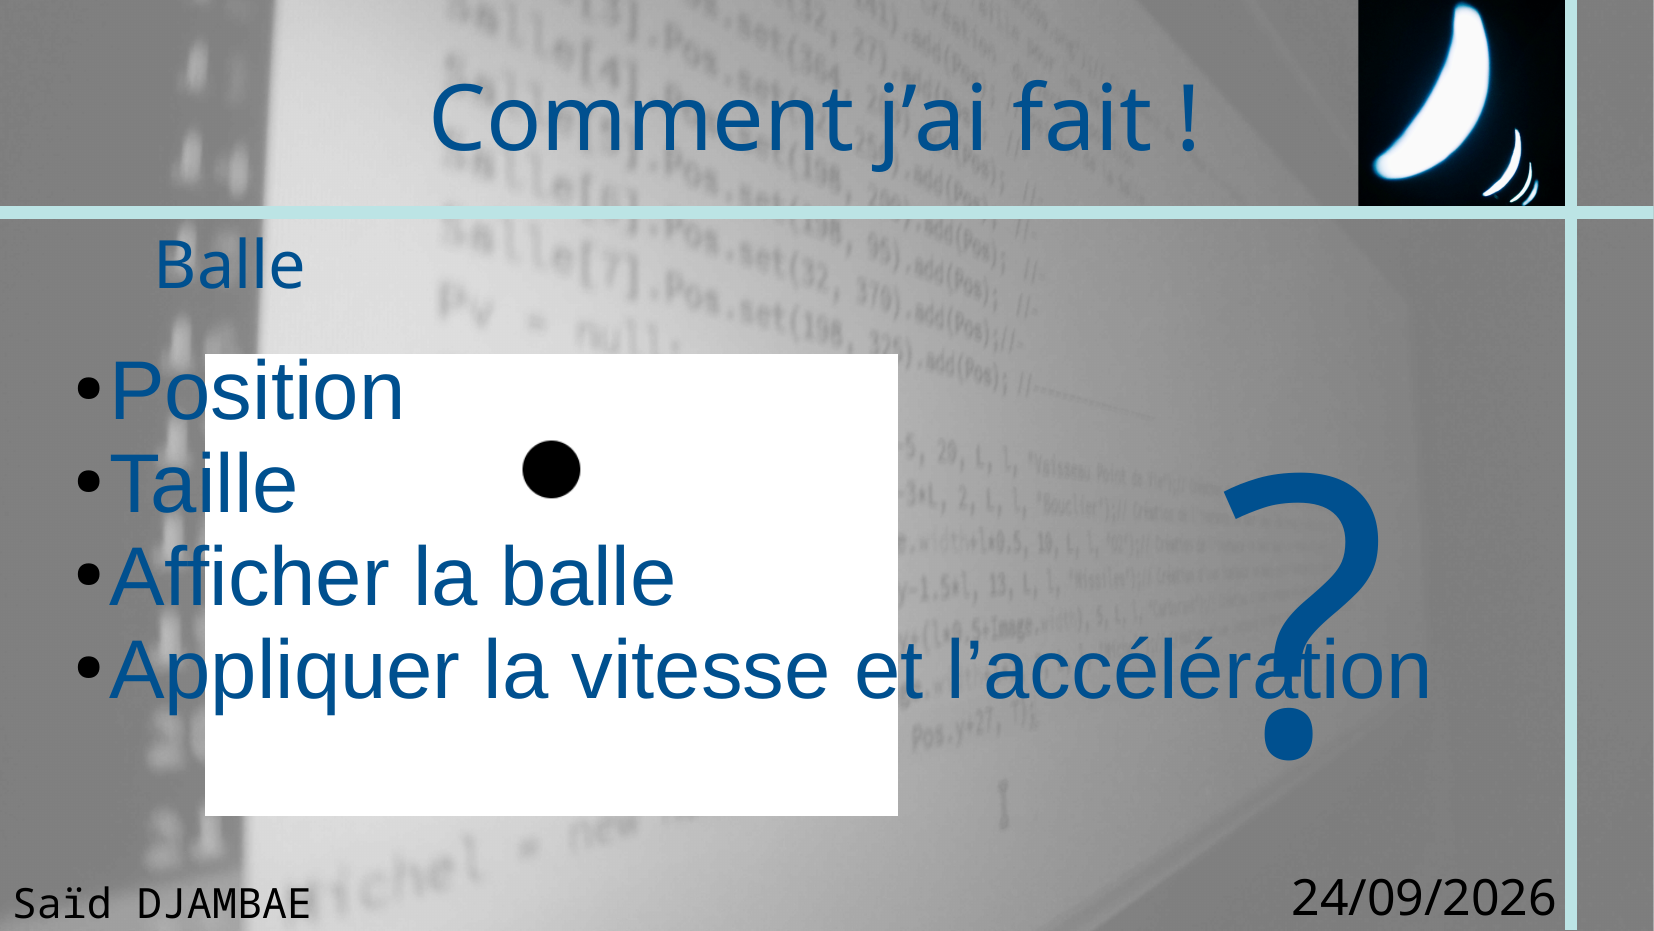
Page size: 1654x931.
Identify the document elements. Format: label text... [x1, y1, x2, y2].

picture [1577, 0, 1654, 206]
picture [143, 910, 154, 915]
title Comment j’ai fait ! [82, 37, 1571, 193]
picture [0, 219, 1654, 931]
picture [1481, 884, 1493, 912]
picture [92, 910, 104, 915]
text_box Position Taille Afficher la balle Appliquer la vitesse et l’accélération [59, 336, 1489, 910]
picture [245, 910, 256, 915]
picture [0, 0, 1565, 206]
list Balle [82, 217, 1571, 390]
text_box ? [1204, 330, 1430, 336]
